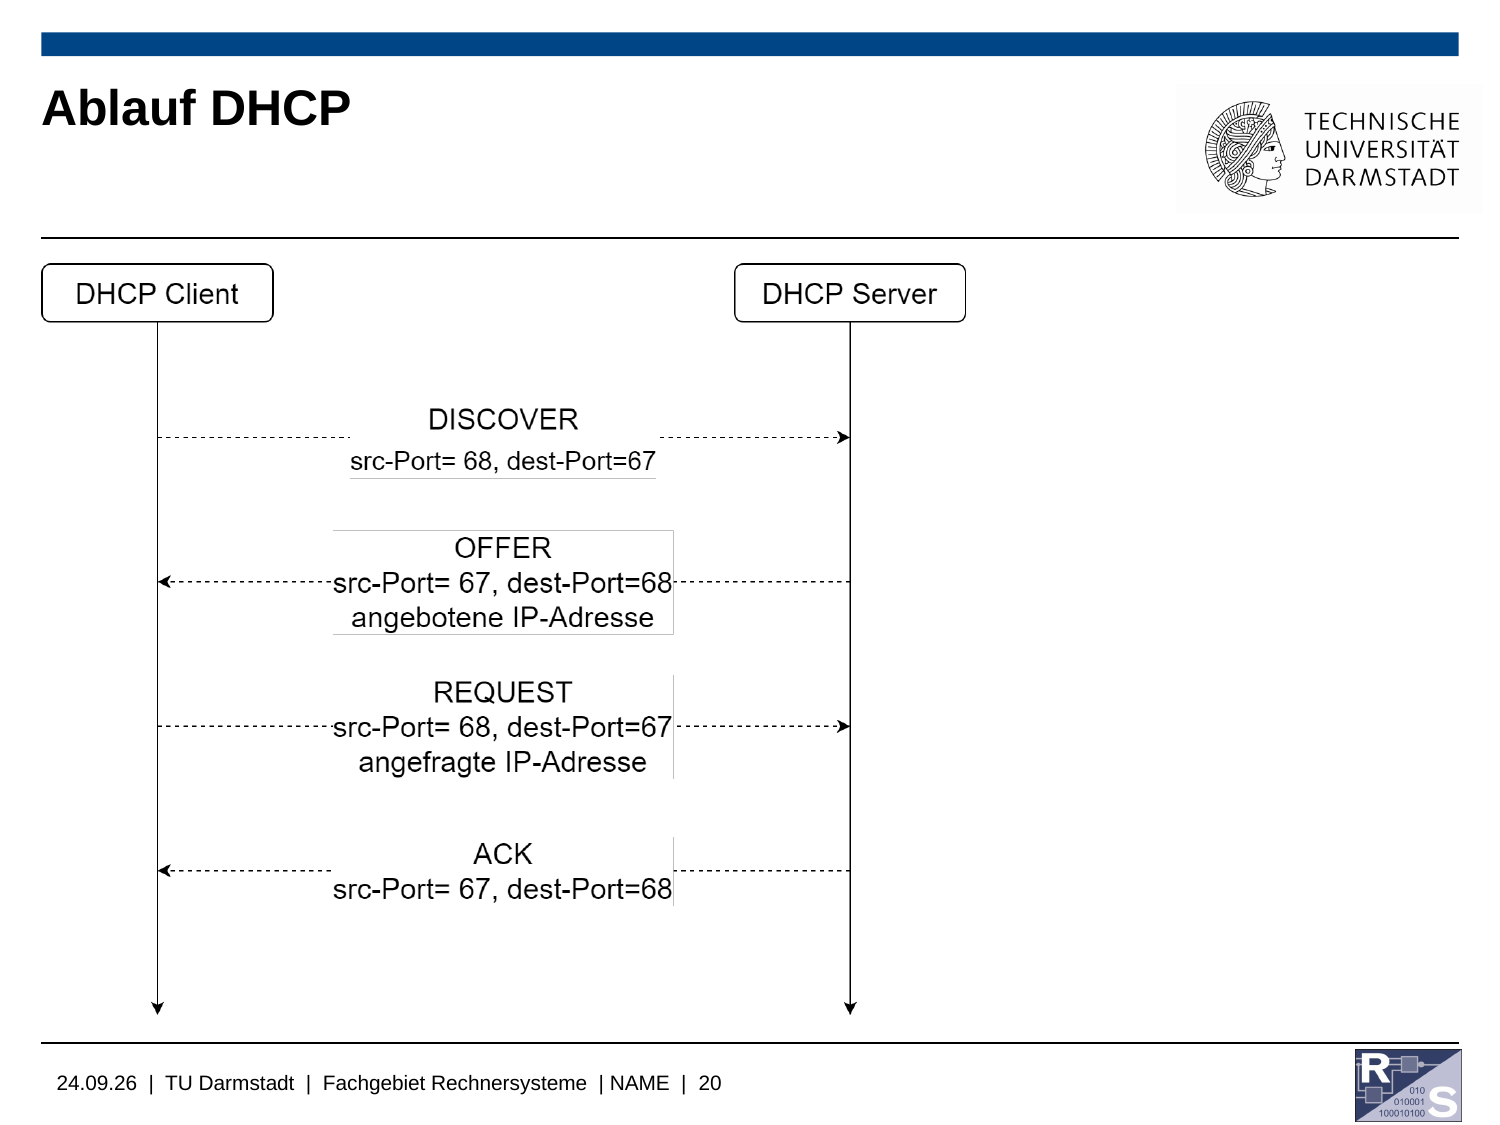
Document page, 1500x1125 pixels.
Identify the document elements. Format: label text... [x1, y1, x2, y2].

picture [41, 263, 966, 1027]
picture [1355, 1049, 1462, 1122]
title Ablauf DHCP [41, 32, 1131, 183]
